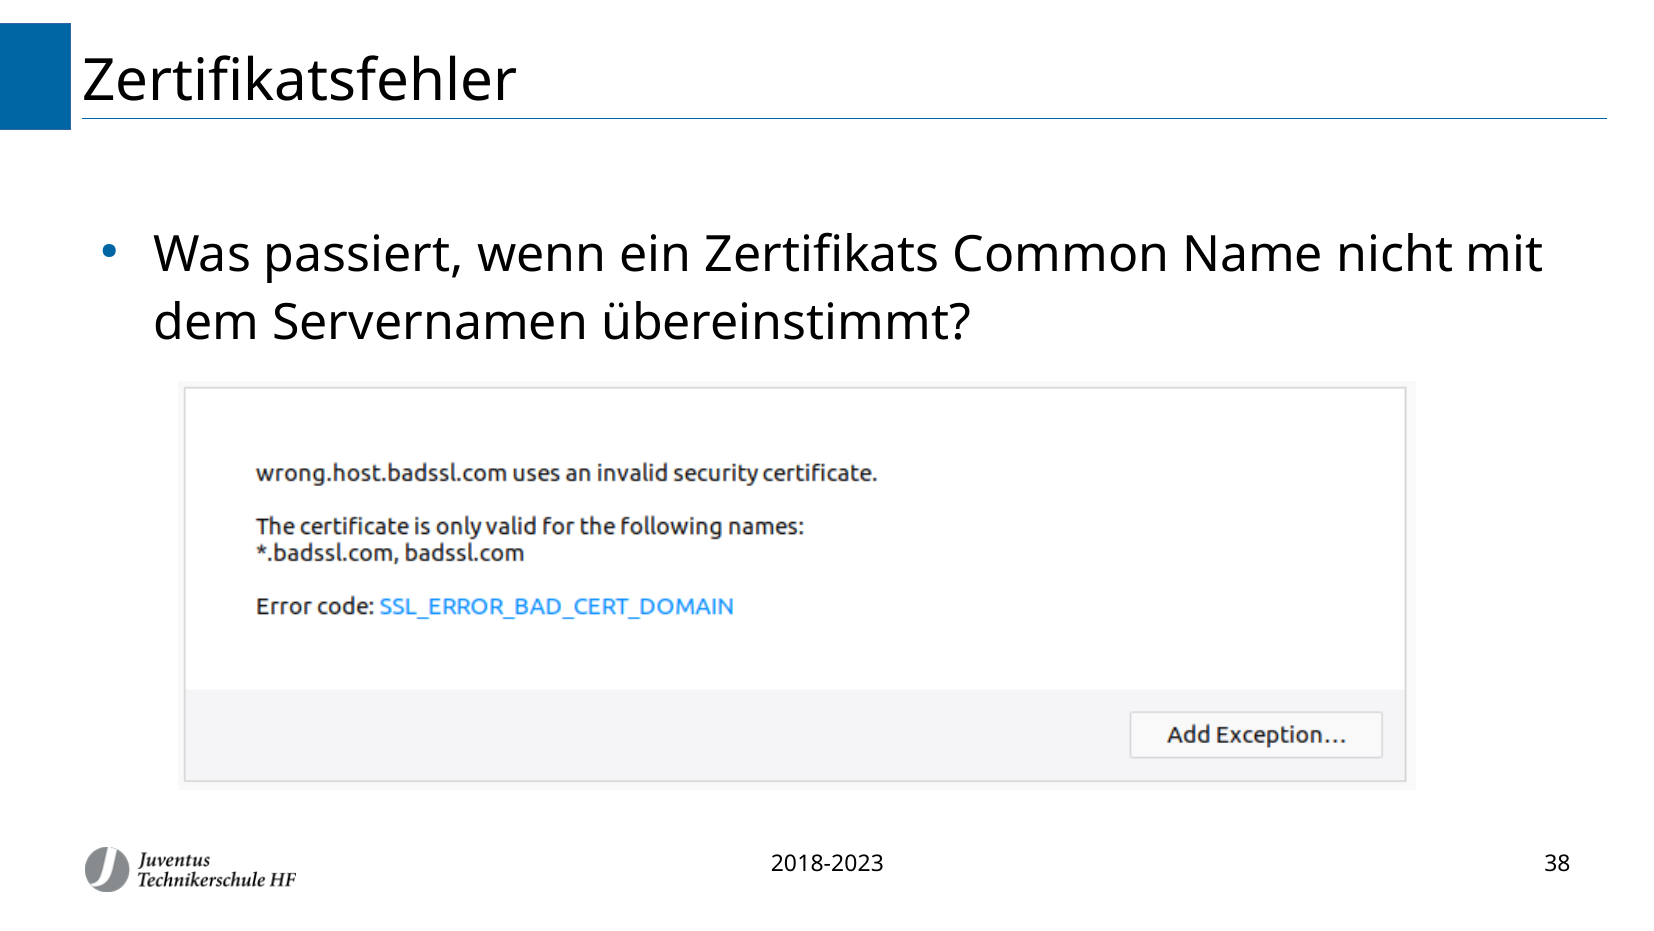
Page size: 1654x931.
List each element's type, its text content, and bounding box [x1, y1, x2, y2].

picture [178, 381, 1416, 790]
picture [85, 847, 296, 892]
title Zertifikatsfehler [82, 37, 1571, 119]
list Was passiert, wenn ein Zertifikats Common Name nicht mit dem Servernamen übereinstimmt? [82, 217, 1571, 758]
